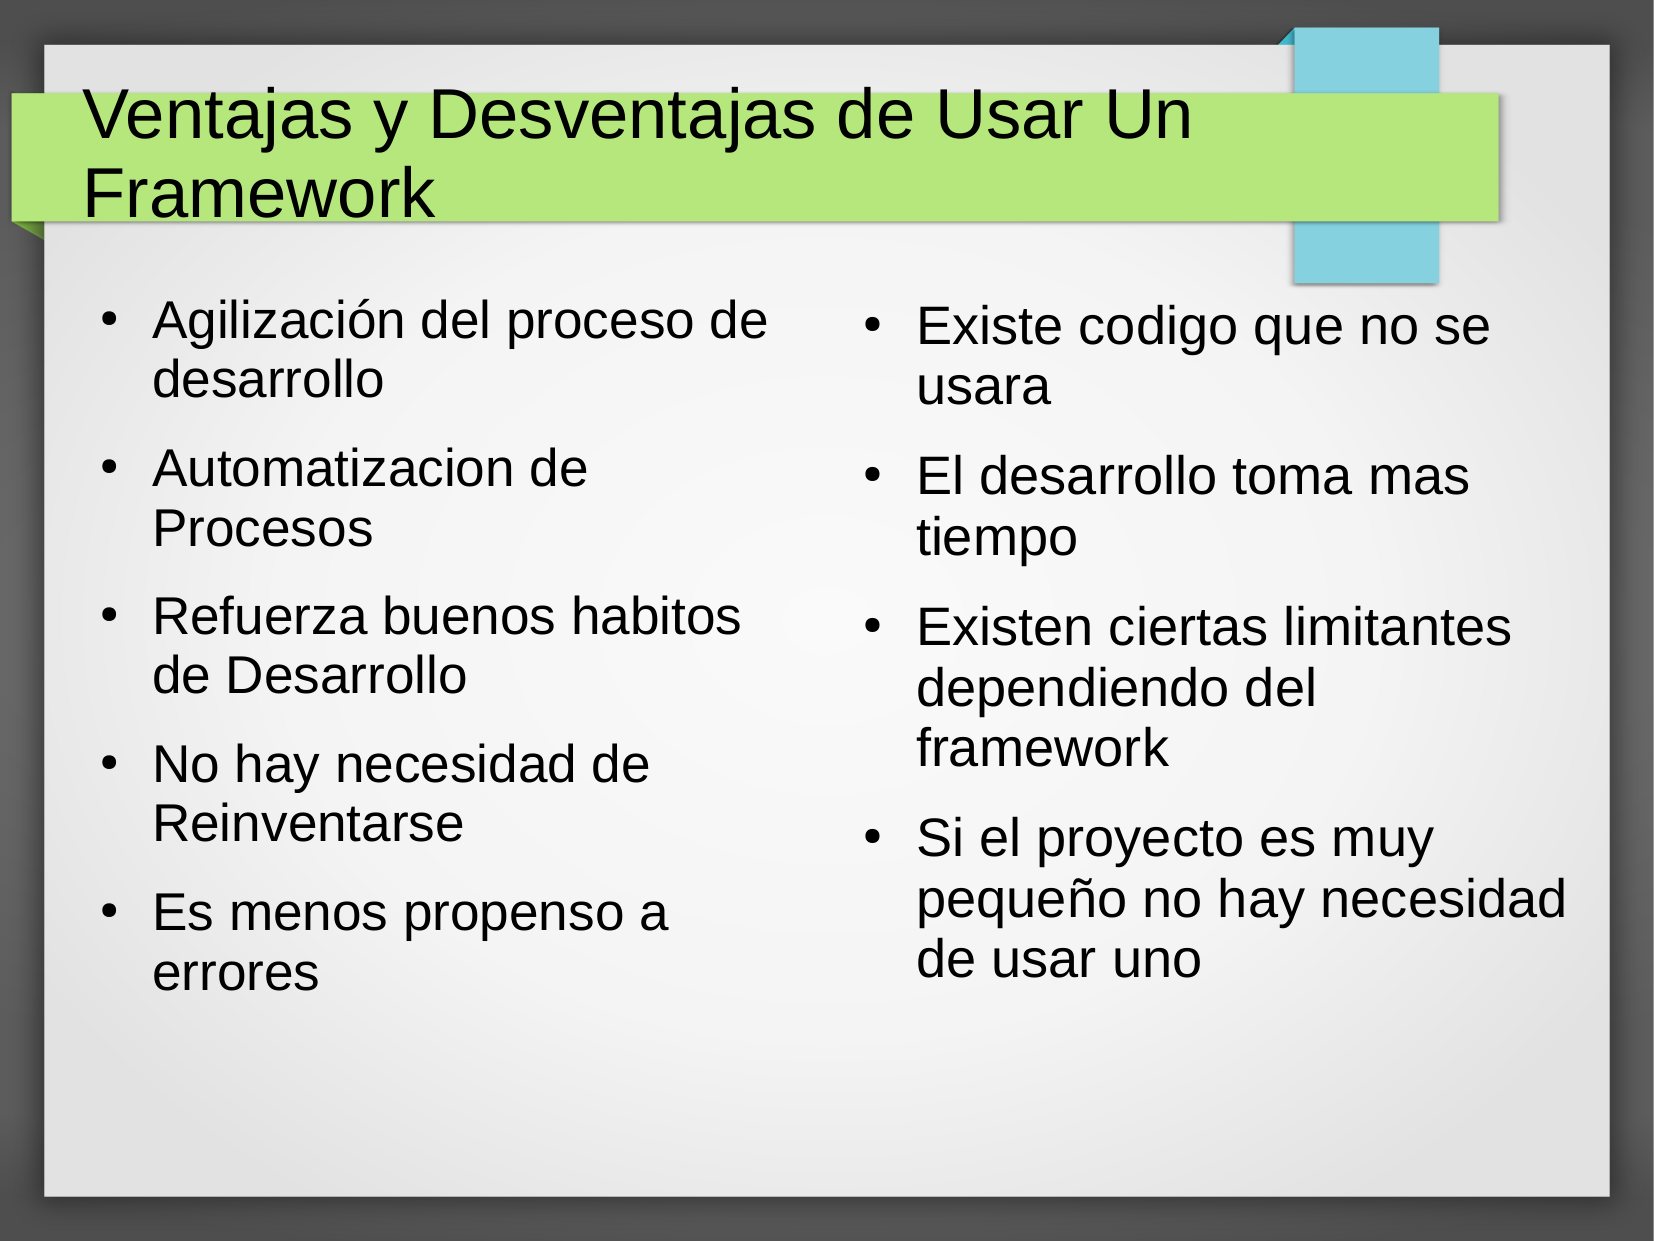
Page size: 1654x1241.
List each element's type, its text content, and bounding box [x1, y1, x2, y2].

picture [0, 0, 1654, 1241]
title Ventajas y Desventajas de Usar Un Framework [82, 74, 1264, 233]
list Existe codigo que no se usara El desarrollo toma mas tiempo Existen ciertas limitantes dependiendo del framework Si el proyecto es muy pequeño no hay necesidad de usar uno [845, 295, 1572, 1015]
list Agilización del proceso de desarrollo Automatizacion de Procesos Refuerza buenos habitos de Desarrollo No hay necesidad de Reinventarse Es menos propenso a errores [82, 290, 809, 1010]
